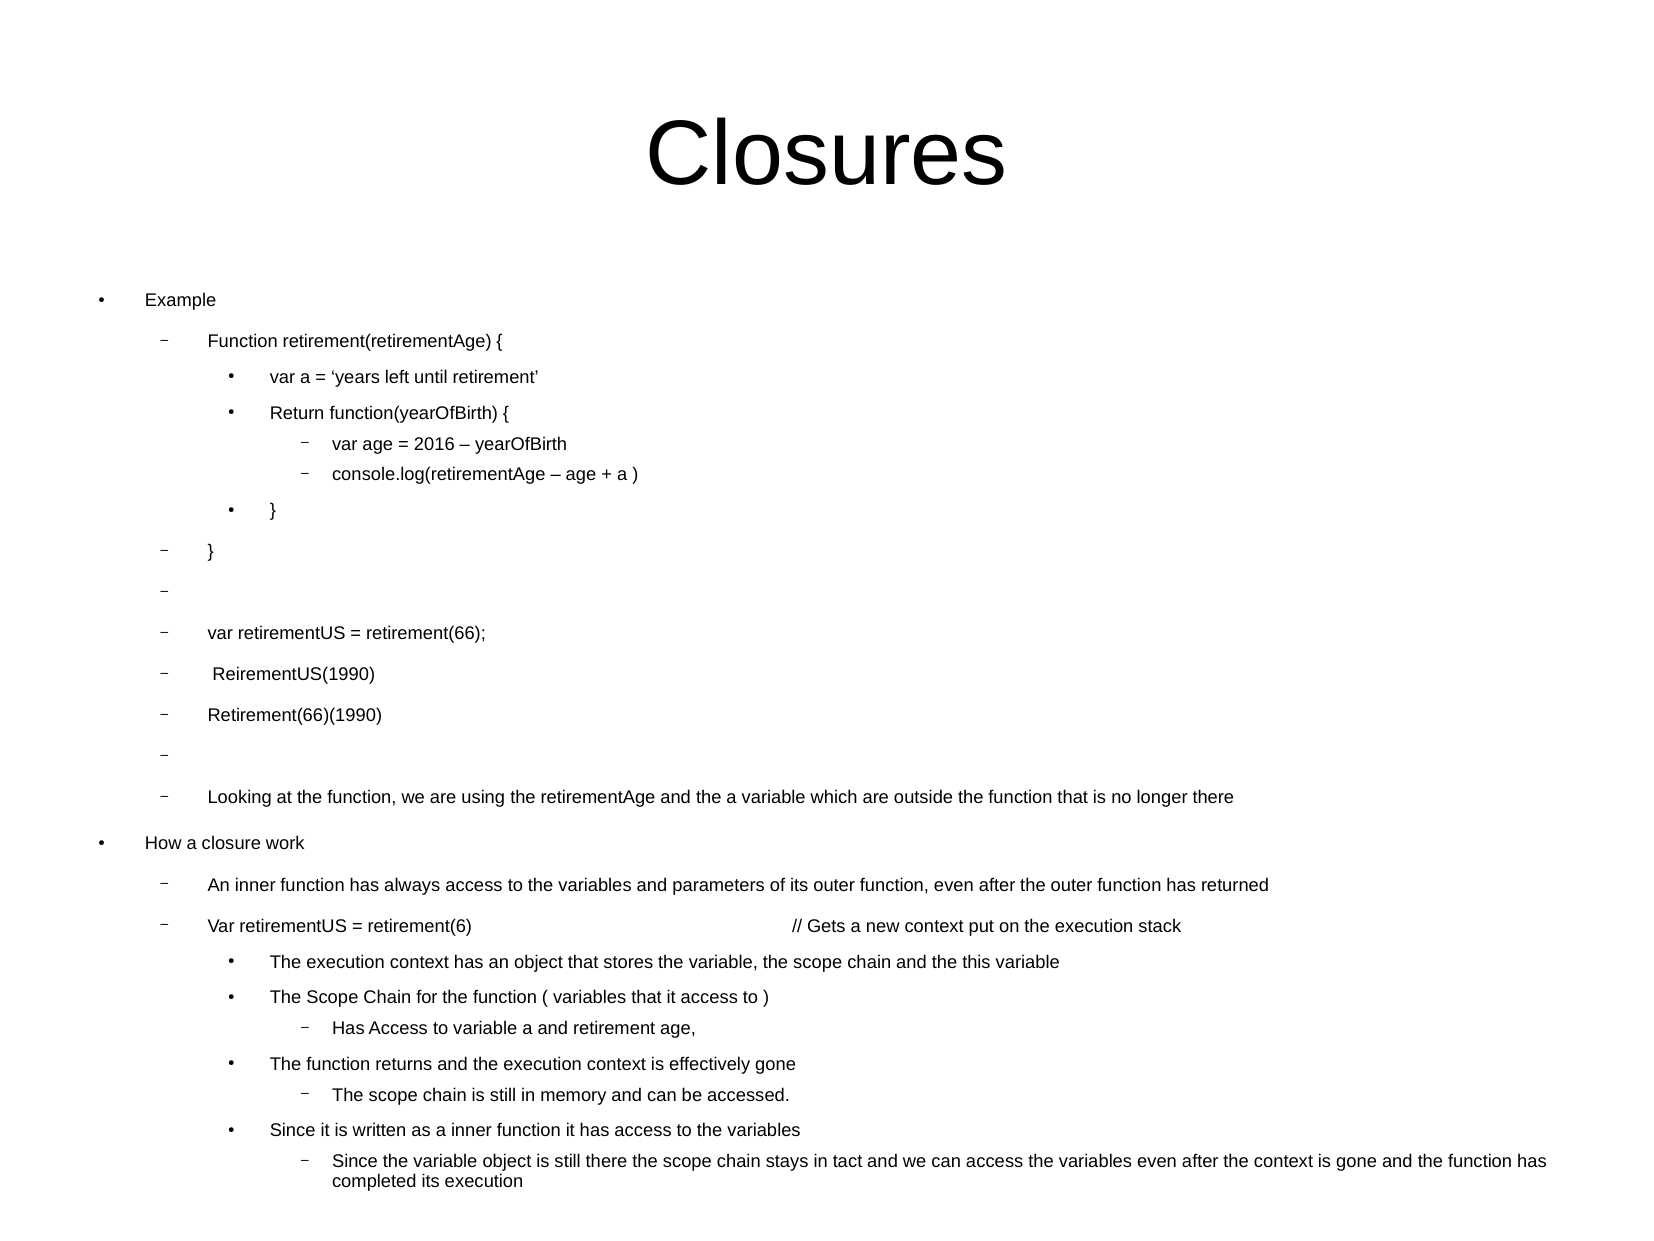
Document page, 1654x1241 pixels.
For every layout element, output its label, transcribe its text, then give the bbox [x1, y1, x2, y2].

title Closures [82, 49, 1571, 257]
list Example Function retirement(retirementAge) { var a = ‘years left until retirement’ Return function(yearOfBirth) { var age = 2016 – yearOfBirth console.log(retirementAge – age + a ) } } var retirementUS = retirement(66); ReirementUS(1990) Retirement(66)(1990) Looking at the function, we are using the retirementAge and the a variable which are outside the function that is no longer there How a closure work An inner function has always access to the variables and parameters of its outer function, even after the outer function has returned Var retirementUS = retirement(6) // Gets a new context put on the execution stack The execution context has an object that stores the variable, the scope chain and the this variable The Scope Chain for the function ( variables that it access to ) Has Access to variable a and retirement age, The function returns and the execution context is effectively gone The scope chain is still in memory and can be accessed. Since it is written as a inner function it has access to the variables Since the variable object is still there the scope chain stays in tact and we can access the variables even after the context is gone and the function has completed its execution [82, 290, 1571, 1205]
